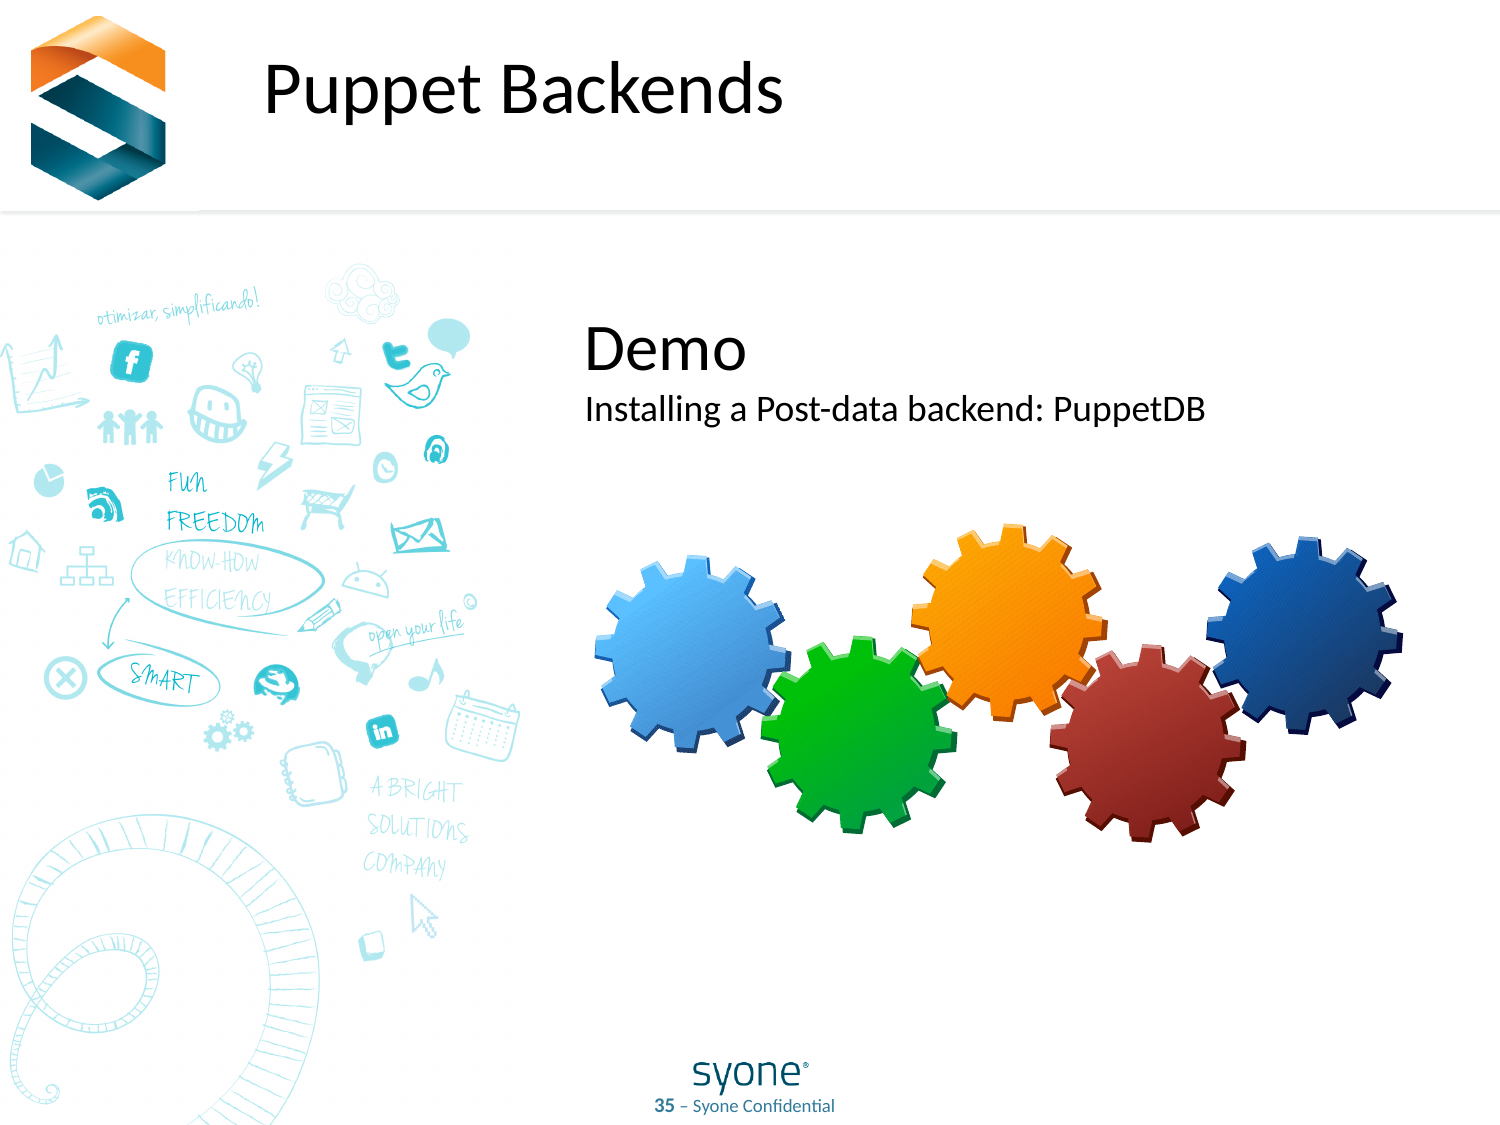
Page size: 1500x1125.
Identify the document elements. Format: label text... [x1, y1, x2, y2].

picture [0, 245, 530, 1125]
picture [687, 1056, 813, 1098]
title Puppet Backends [248, 37, 1355, 129]
picture [0, 0, 1500, 219]
title Demo Installing a Post-data backend: PuppetDB [569, 307, 1440, 425]
picture [578, 507, 1420, 863]
